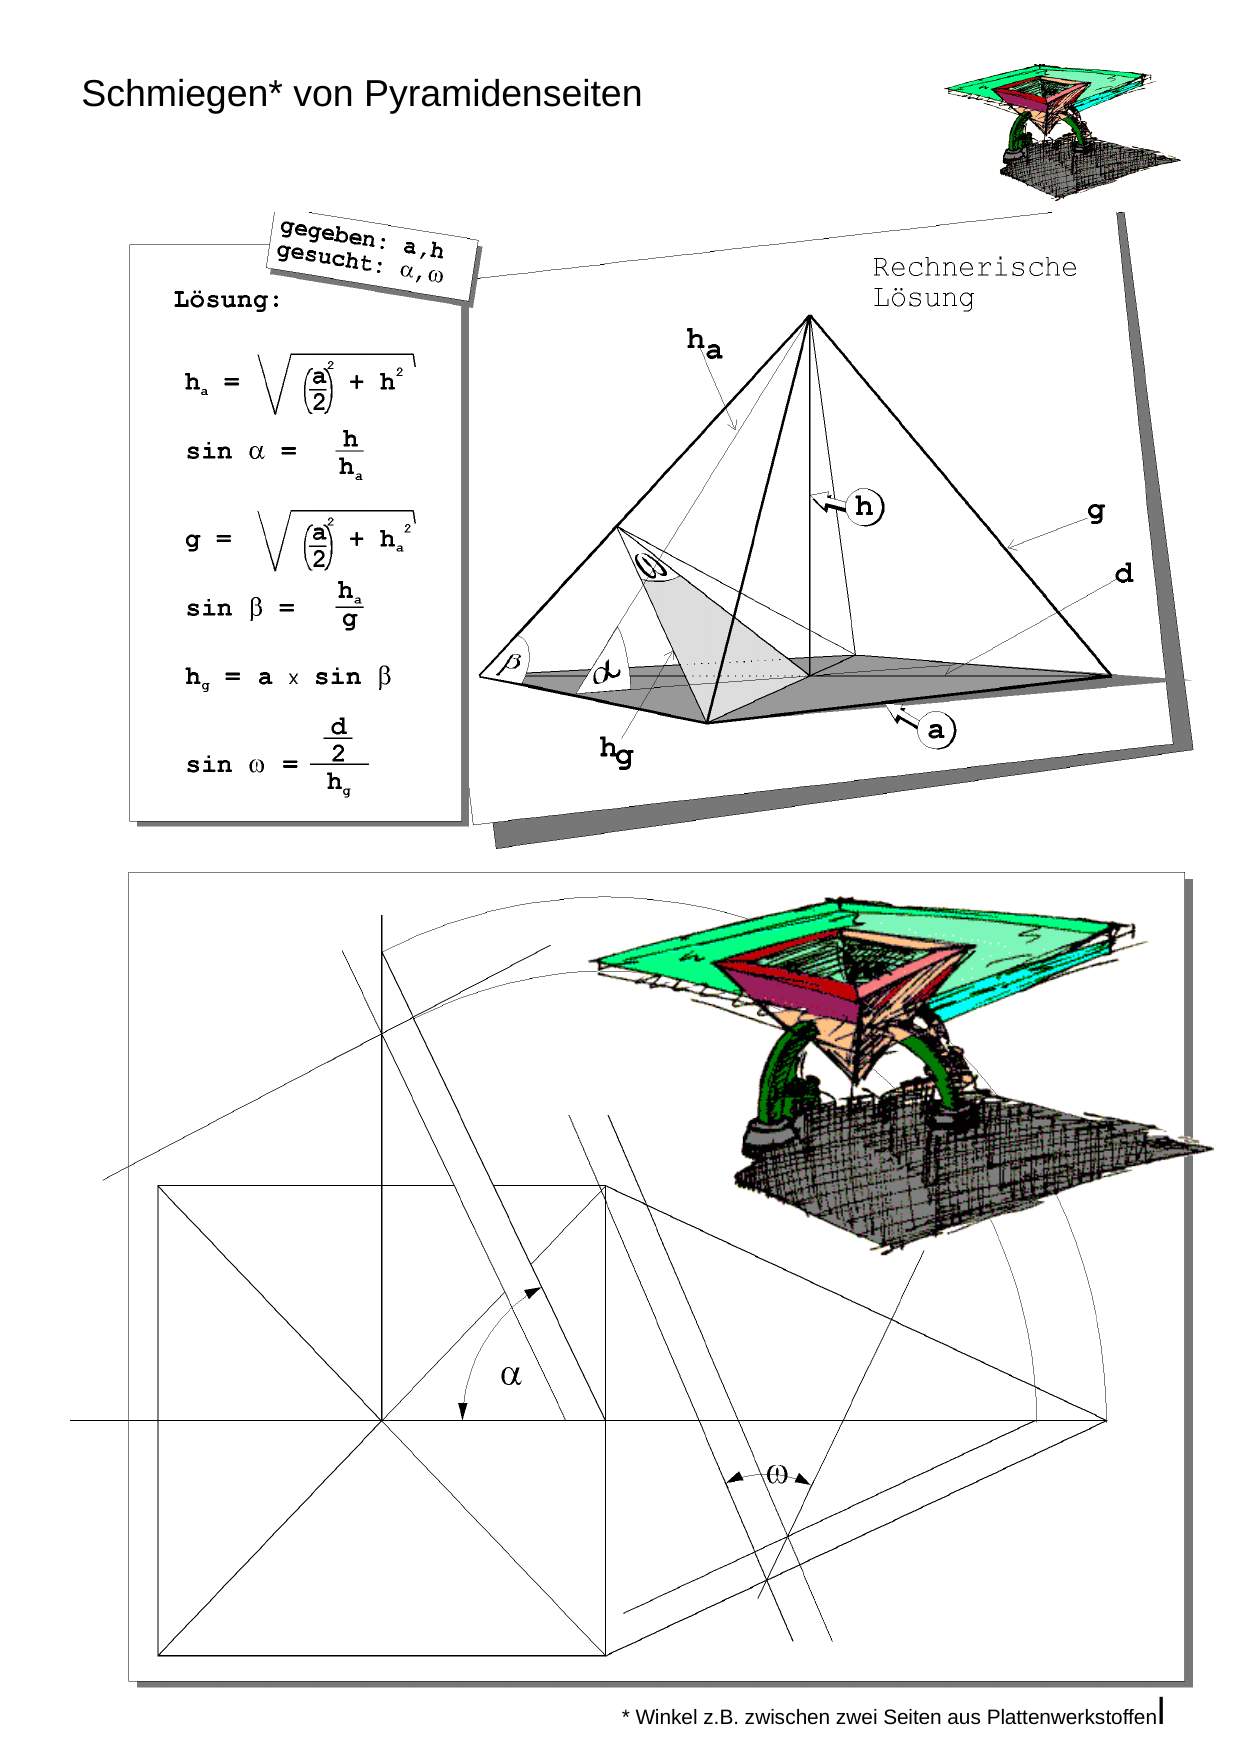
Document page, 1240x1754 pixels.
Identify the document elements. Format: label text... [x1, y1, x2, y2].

picture [70, 212, 1214, 1706]
picture [944, 58, 1181, 203]
text_box * Winkel z.B. zwischen zwei Seiten aus Plattenwerkstoffenl [607, 1683, 1181, 1740]
text_box Schmiegen* von Pyramidenseiten [66, 64, 658, 122]
